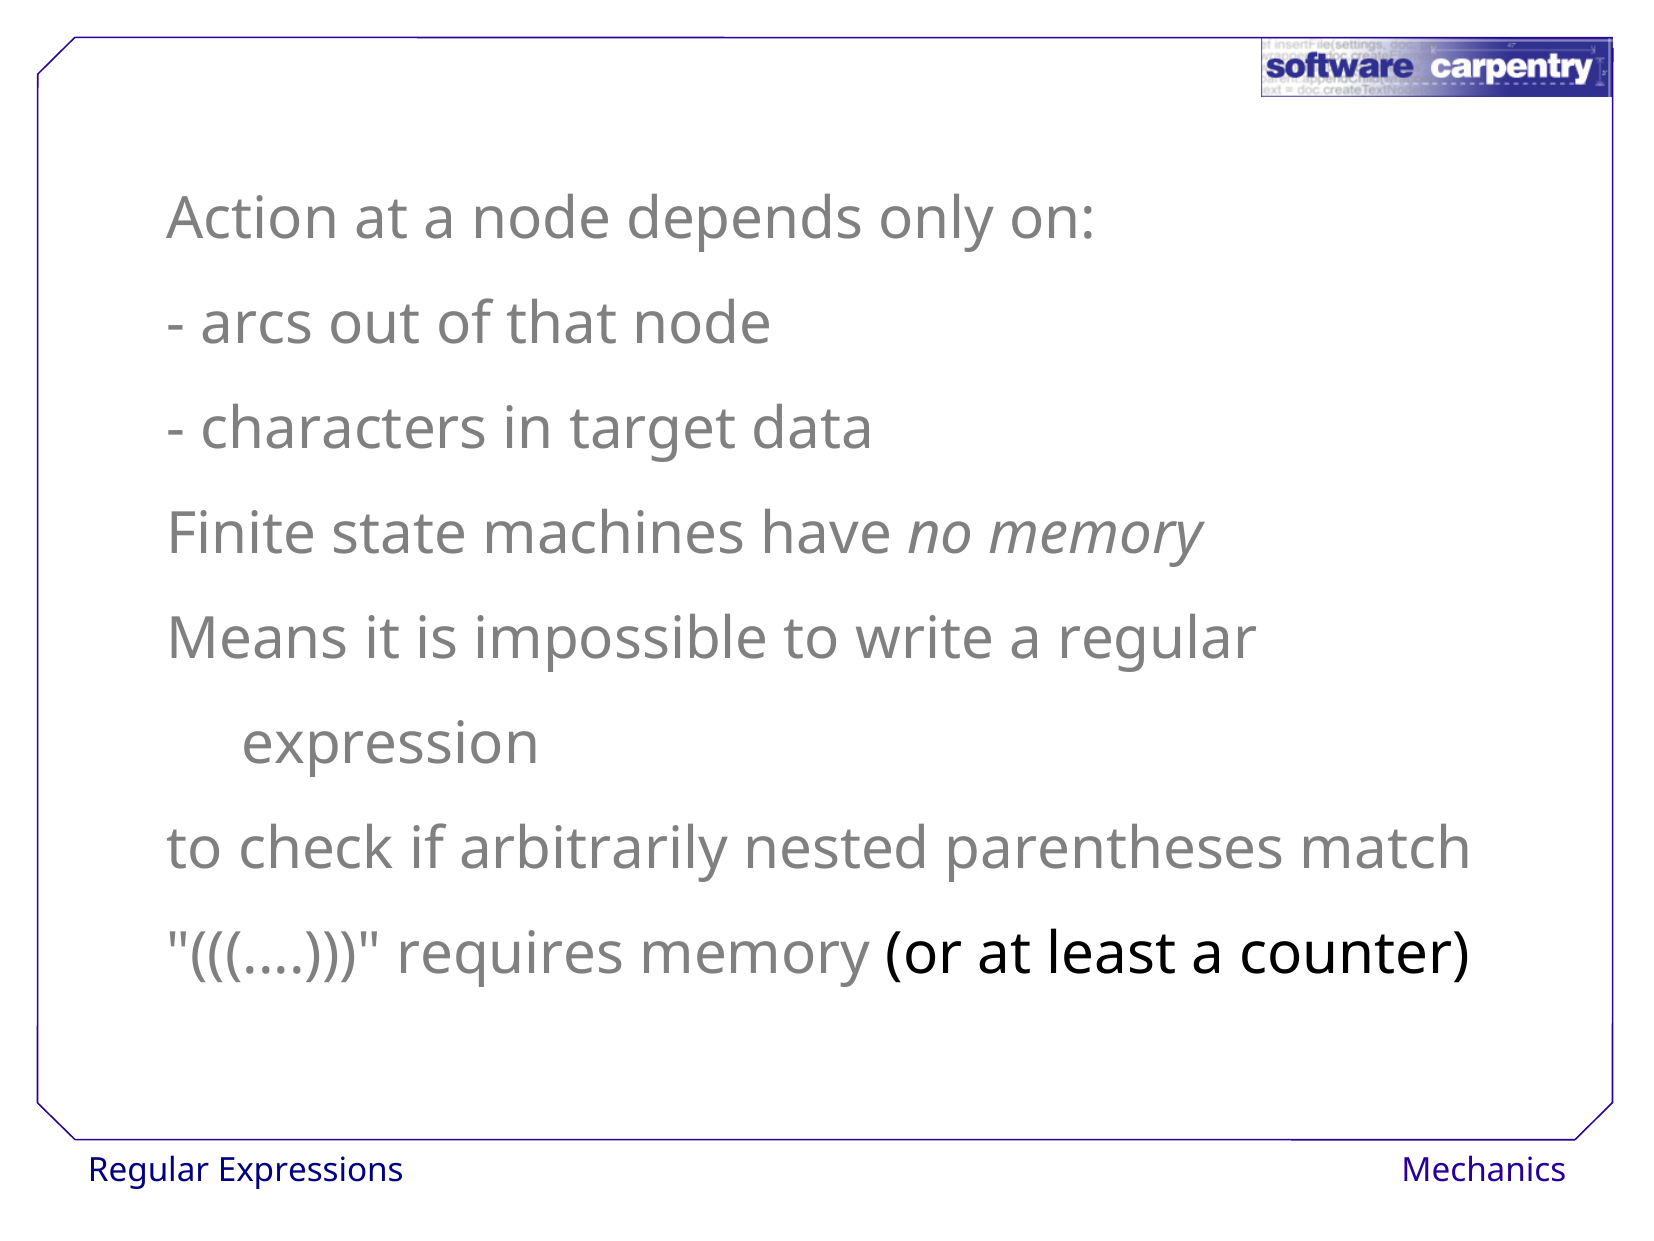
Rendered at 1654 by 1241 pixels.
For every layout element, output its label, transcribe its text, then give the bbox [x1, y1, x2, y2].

picture [1261, 39, 1613, 97]
text_box Action at a node depends only on: - arcs out of that node - characters in target data Finite state machines have no memory Means it is impossible to write a regular expression to check if arbitrarily nested parentheses match "(((....)))" requires memory (or at least a counter) [151, 137, 1530, 993]
